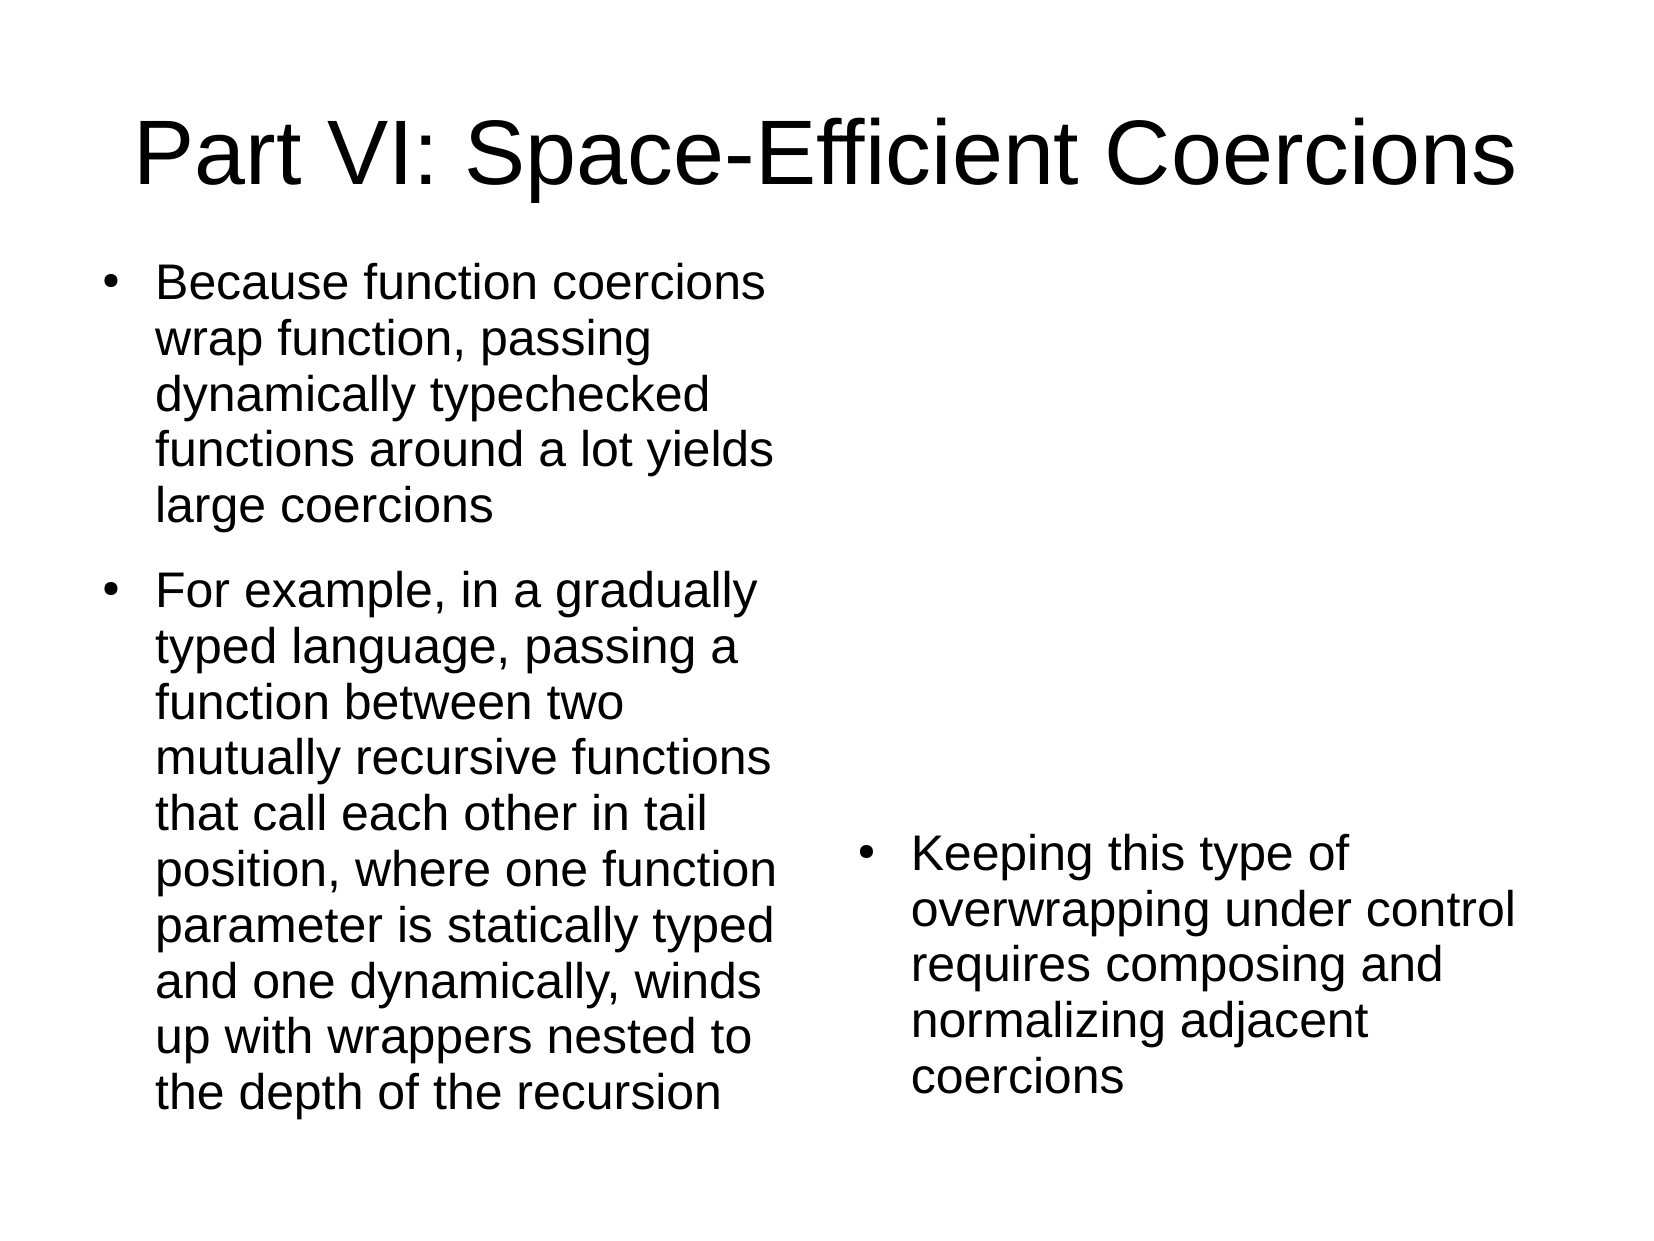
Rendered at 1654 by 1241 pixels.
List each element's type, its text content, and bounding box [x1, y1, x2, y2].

list Keeping this type of overwrapping under control requires composing and normalizing adjacent coercions [840, 825, 1567, 1169]
title Part VI: Space-Efficient Coercions [82, 49, 1571, 257]
list Because function coercions wrap function, passing dynamically typechecked functions around a lot yields large coercions For example, in a gradually typed language, passing a function between two mutually recursive functions that call each other in tail position, where one function parameter is statically typed and one dynamically, winds up with wrappers nested to the depth of the recursion [84, 254, 811, 1121]
